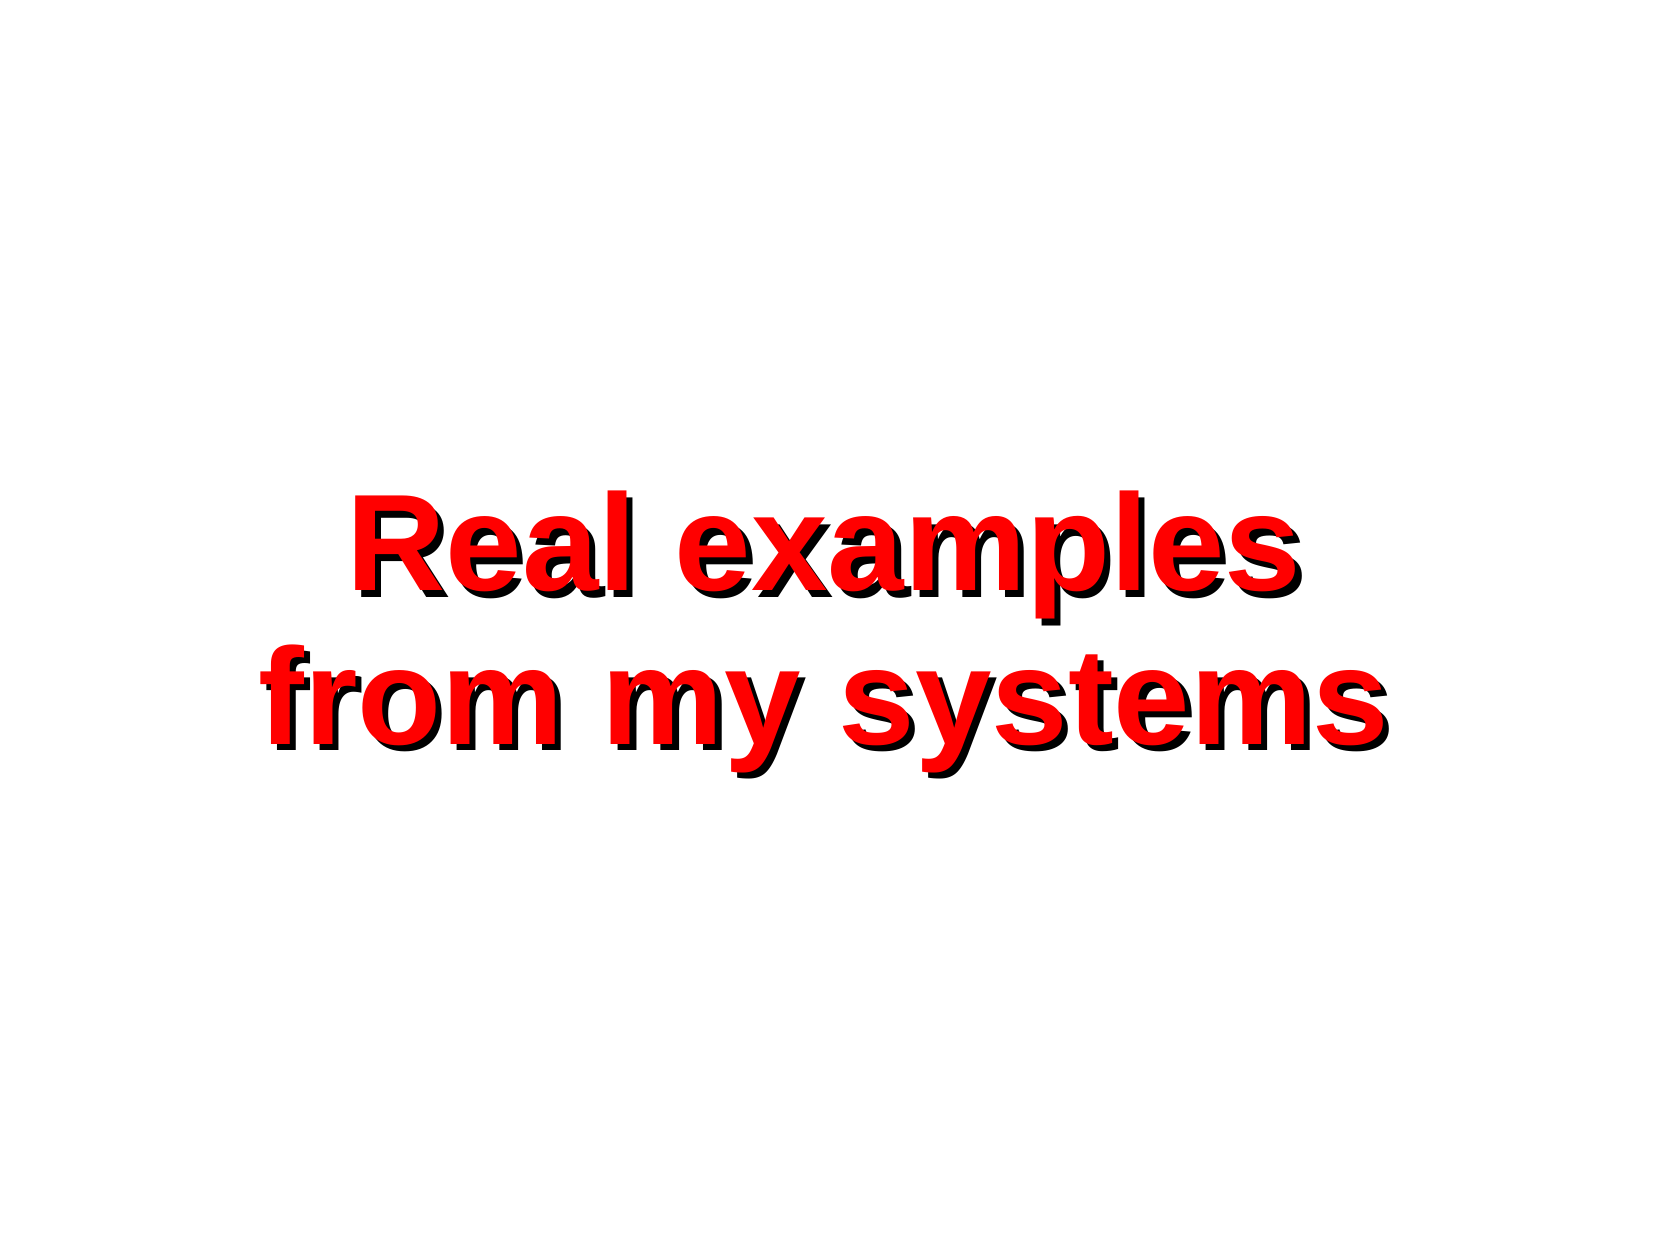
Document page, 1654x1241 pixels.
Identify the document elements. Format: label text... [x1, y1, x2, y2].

text_box Real examples from my systems [243, 458, 1410, 782]
